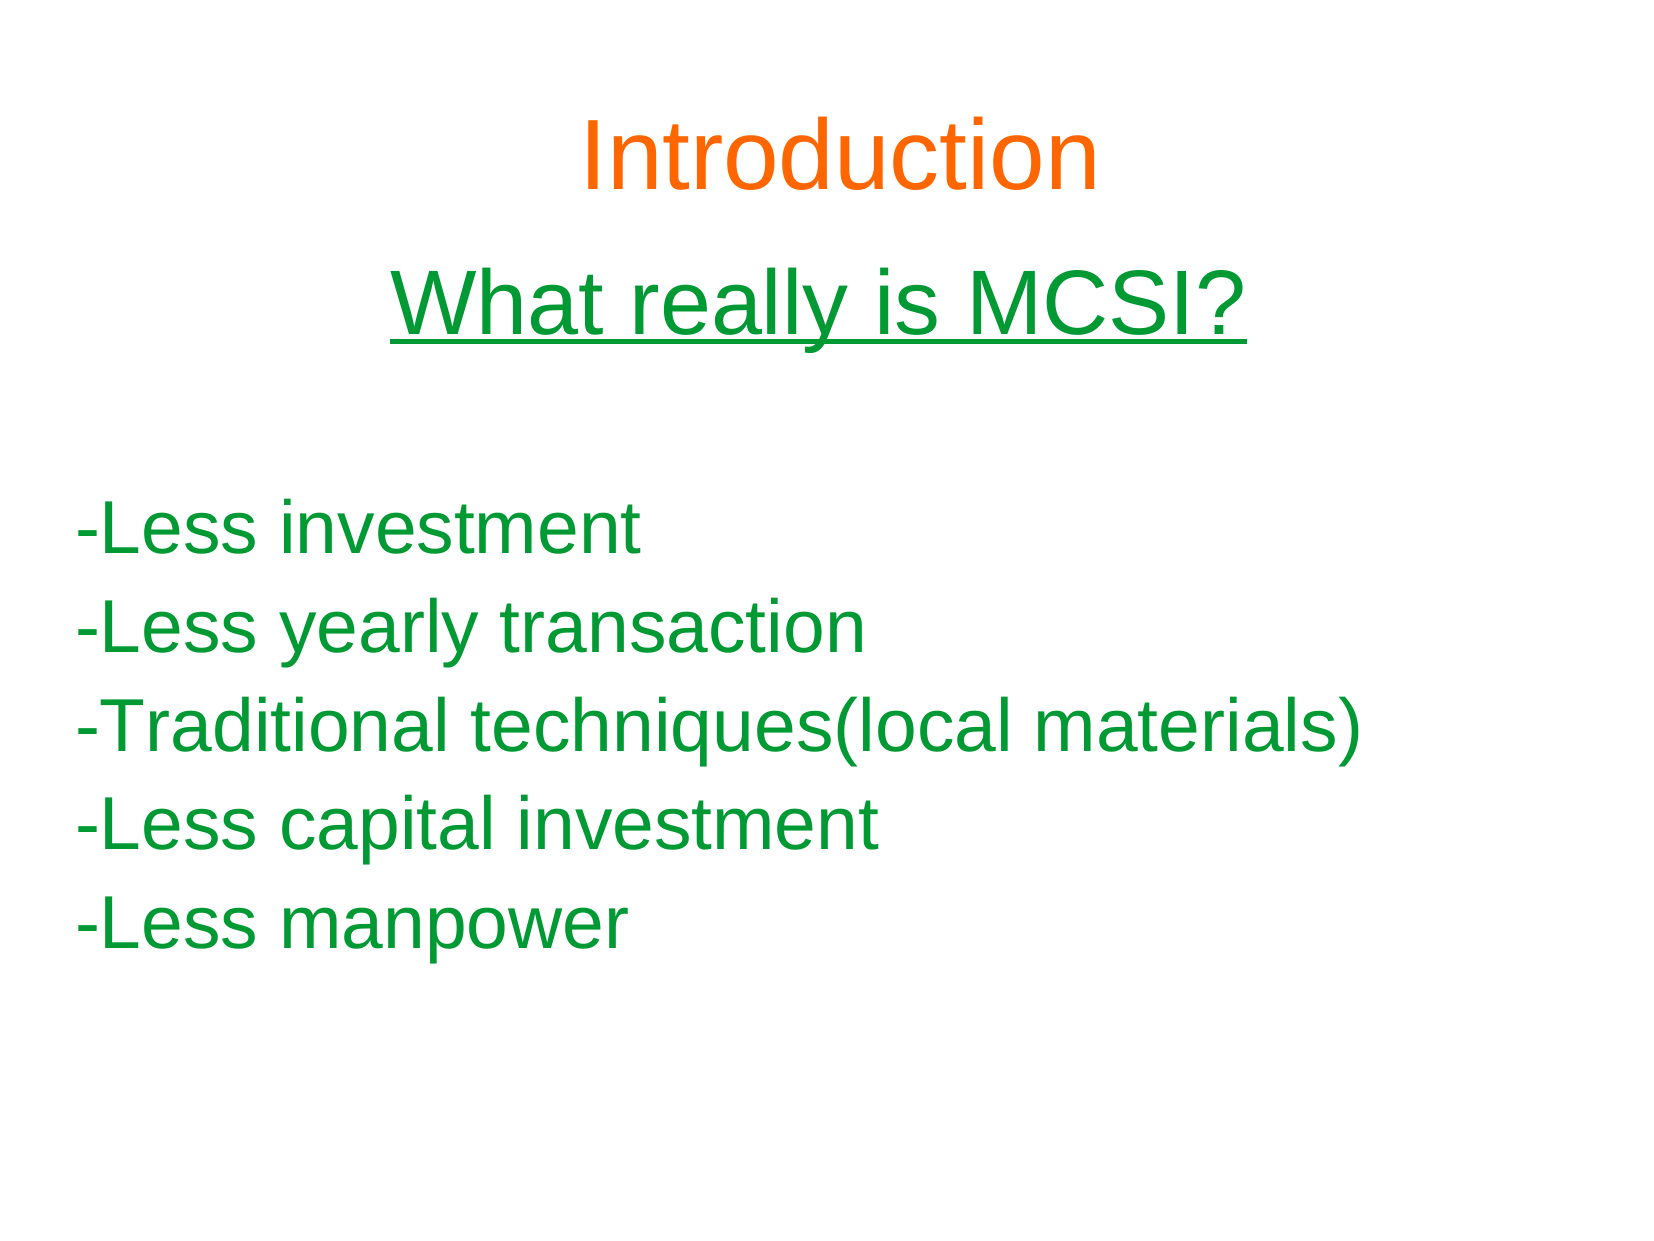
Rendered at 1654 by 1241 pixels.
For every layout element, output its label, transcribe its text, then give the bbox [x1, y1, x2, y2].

title Introduction [82, 49, 1571, 257]
subtitle What really is MCSI? -Less investment -Less yearly transaction -Traditional techniques(local materials) -Less capital investment -Less manpower [74, 248, 1563, 1241]
